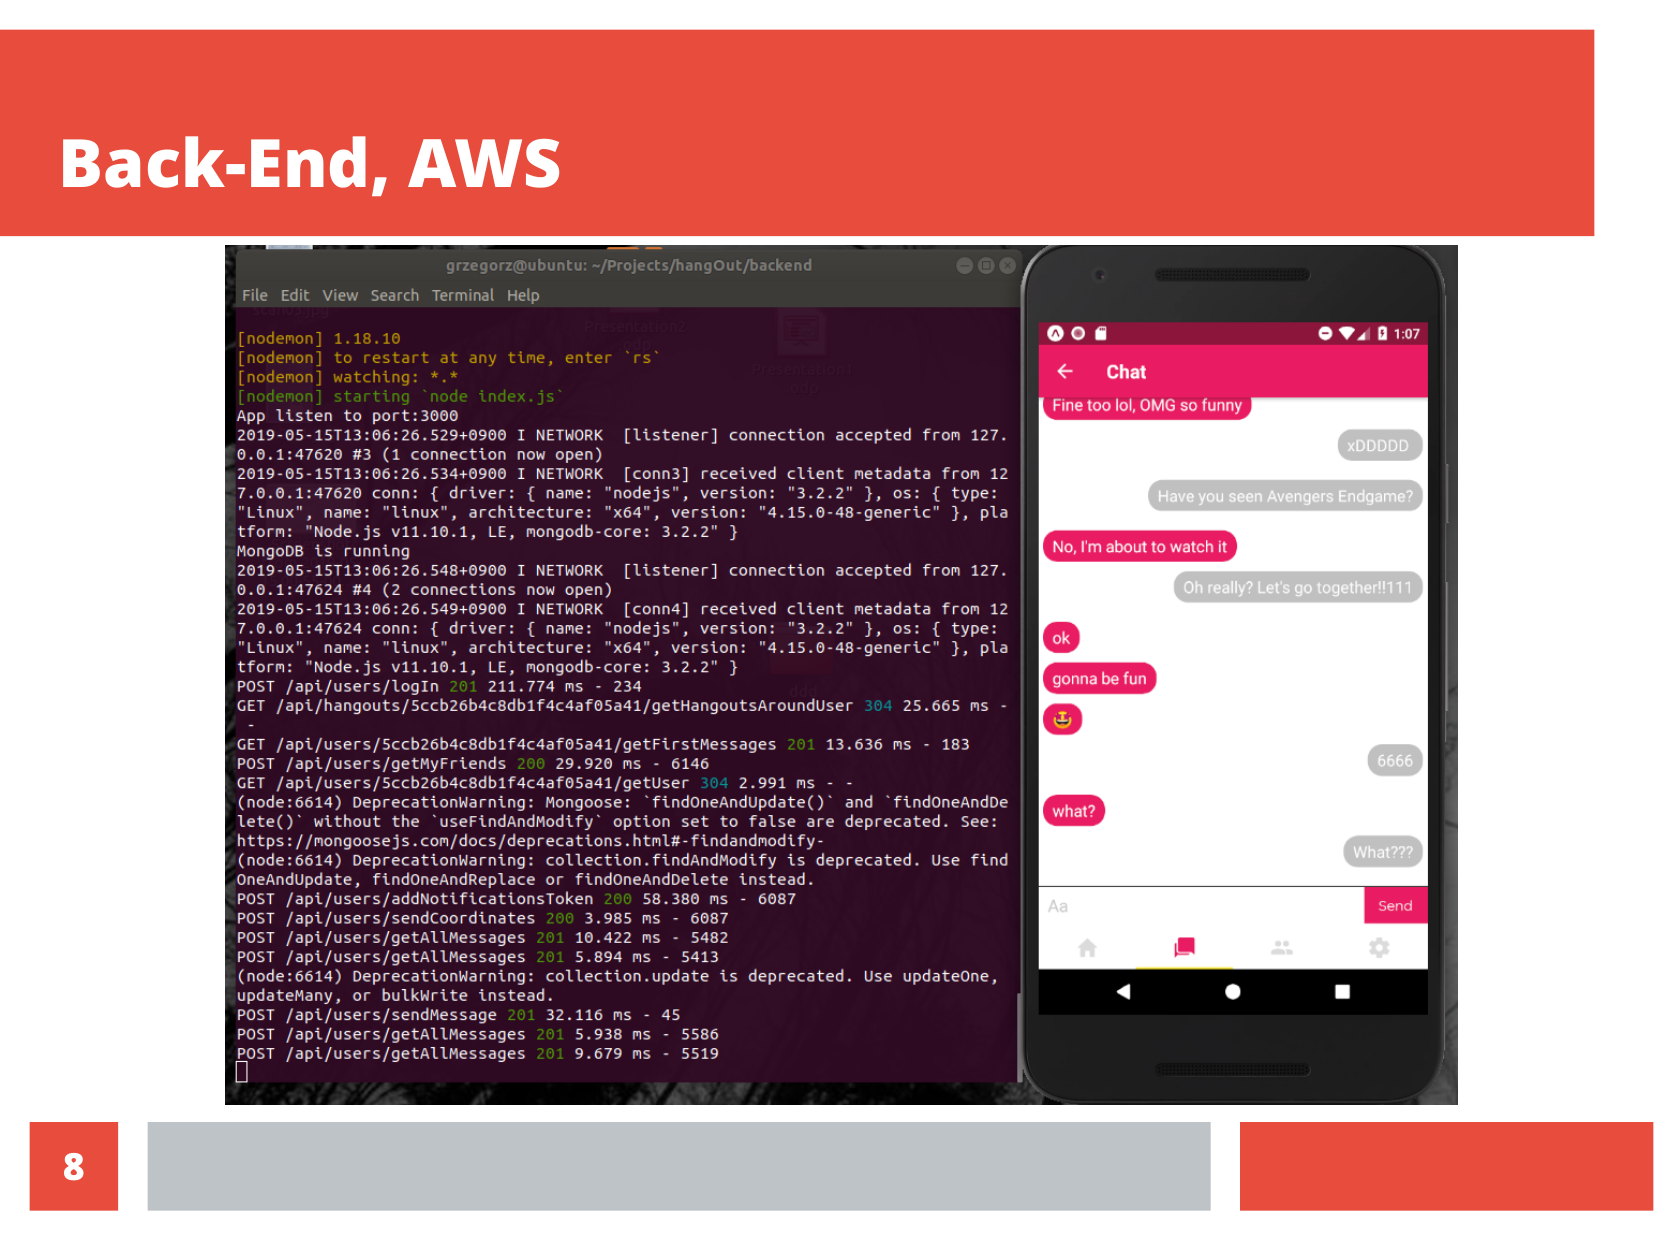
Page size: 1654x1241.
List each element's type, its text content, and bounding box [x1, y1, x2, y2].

picture [225, 245, 1458, 1105]
title Back-End, AWS [59, 59, 1595, 207]
